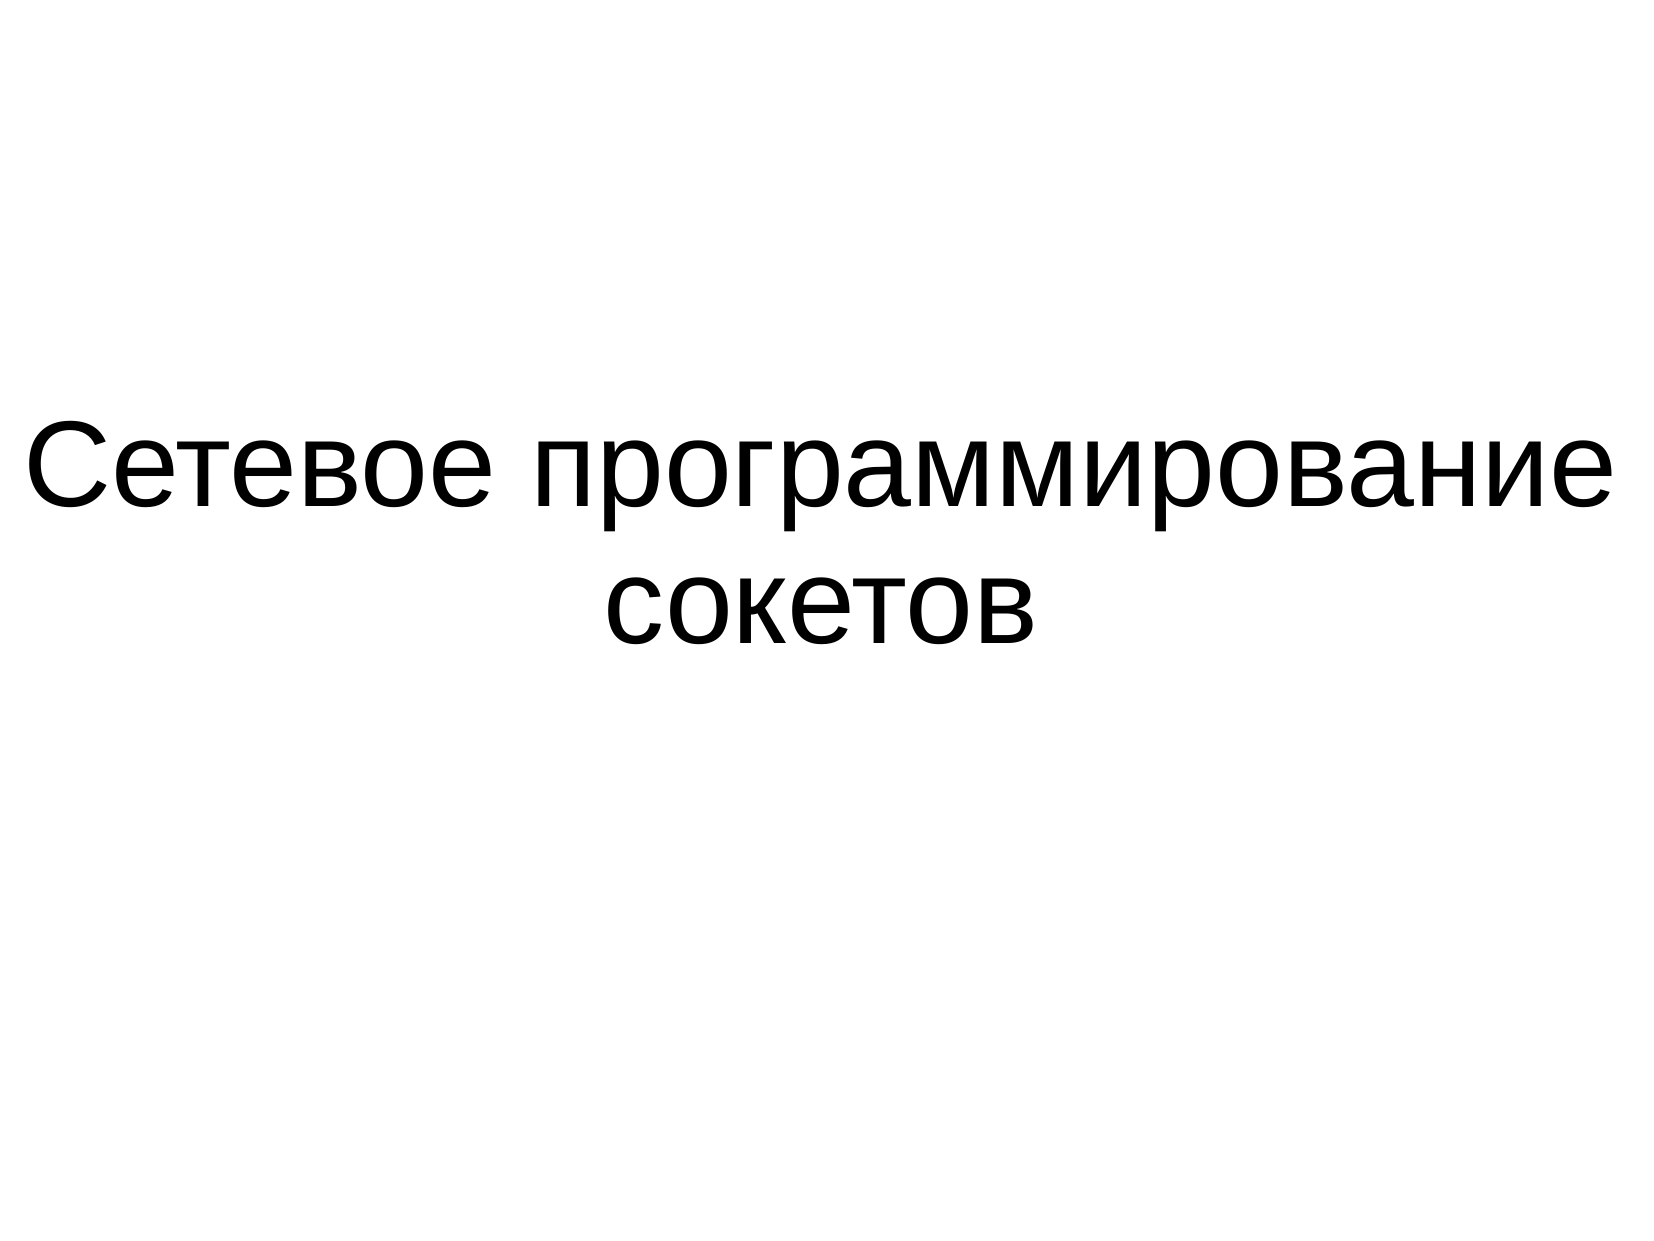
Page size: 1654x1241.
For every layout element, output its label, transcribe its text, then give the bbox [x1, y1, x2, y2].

title Сетевое программирование сокетов [17, 350, 1625, 715]
